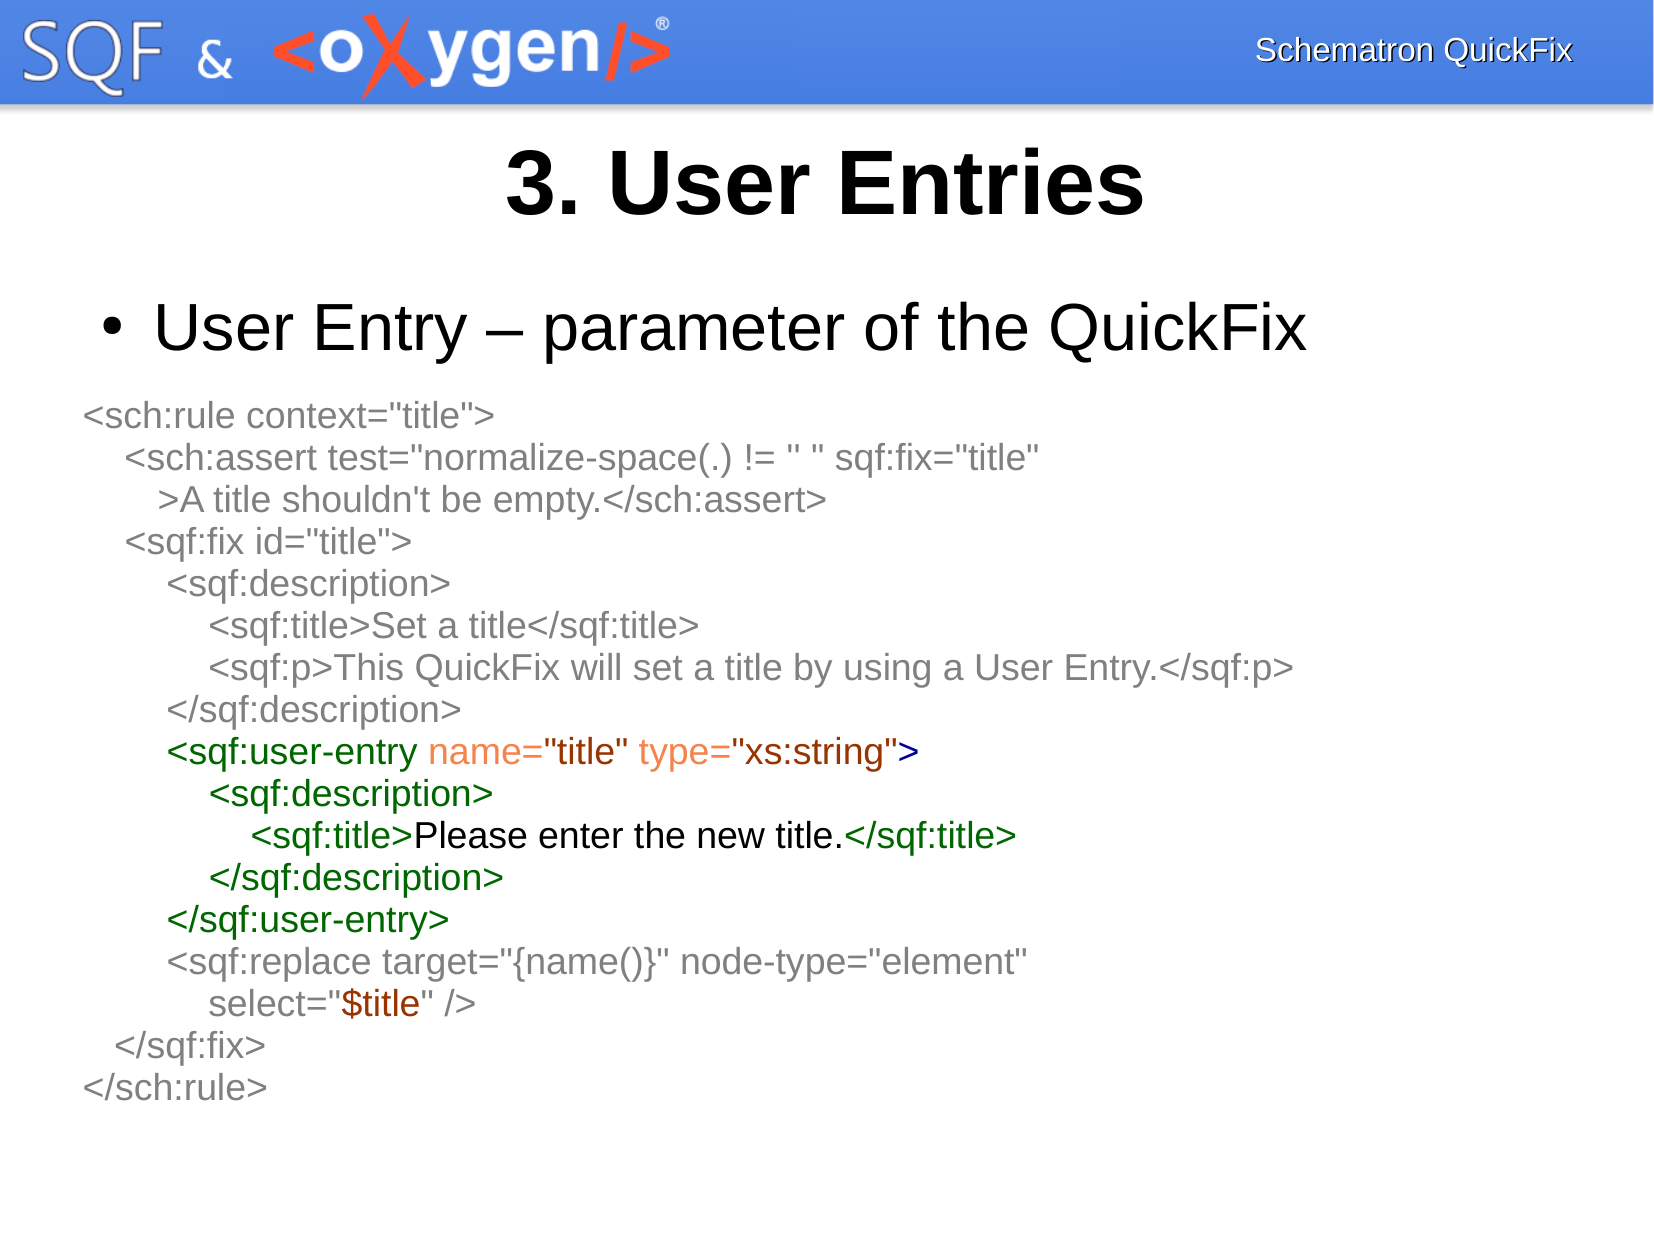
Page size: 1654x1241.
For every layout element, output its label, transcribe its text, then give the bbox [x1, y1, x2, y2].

picture [0, 0, 1654, 118]
list User Entry – parameter of the QuickFix <sch:rule context="title"> <sch:assert test="normalize-space(.) != '' " sqf:fix="title" >A title shouldn't be empty.</sch:assert> <sqf:fix id="title"> <sqf:description> <sqf:title>Set a title</sqf:title> <sqf:p>This QuickFix will set a title by using a User Entry.</sqf:p> </sqf:description> <sqf:user-entry name="title" type="xs:string"> <sqf:description> <sqf:title>Please enter the new title.</sqf:title> </sqf:description> </sqf:user-entry> <sqf:replace target="{name()}" node-type="element" select="$title" /> </sqf:fix> </sch:rule> [82, 290, 1571, 1110]
title 3. User Entries [82, 78, 1571, 287]
